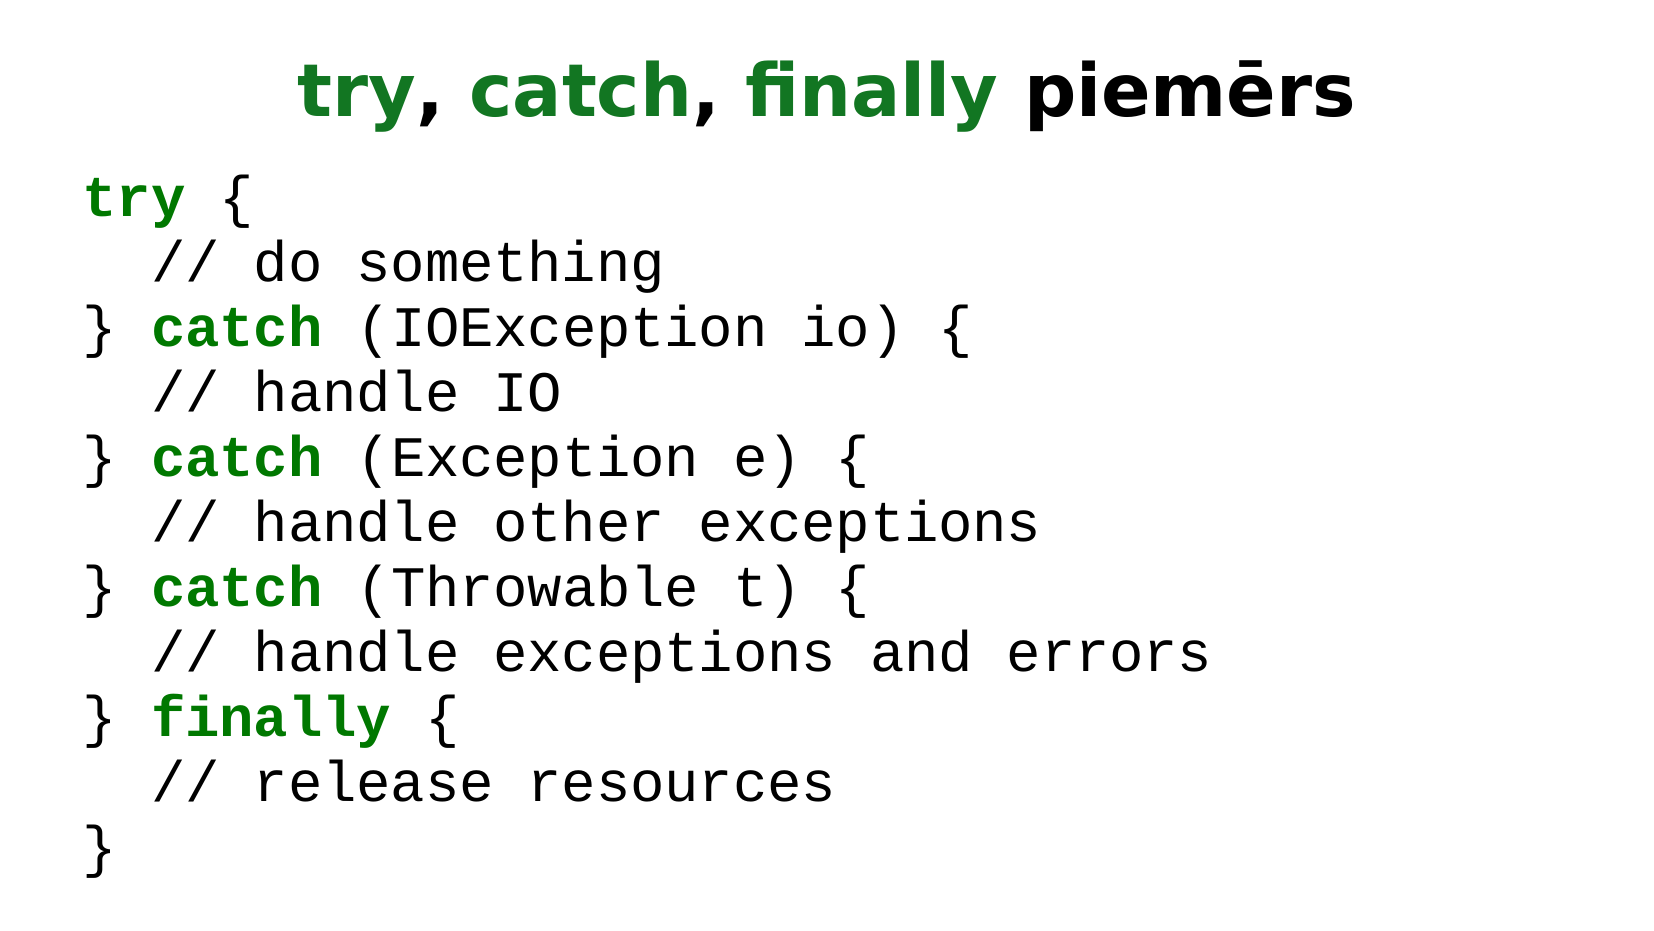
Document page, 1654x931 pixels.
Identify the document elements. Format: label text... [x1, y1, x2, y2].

list try { // do something } catch (IOException io) { // handle IO } catch (Exception e) { // handle other exceptions } catch (Throwable t) { // handle exceptions and errors } finally { // release resources } [82, 168, 1538, 889]
title try, catch, finally piemērs [82, 6, 1571, 177]
